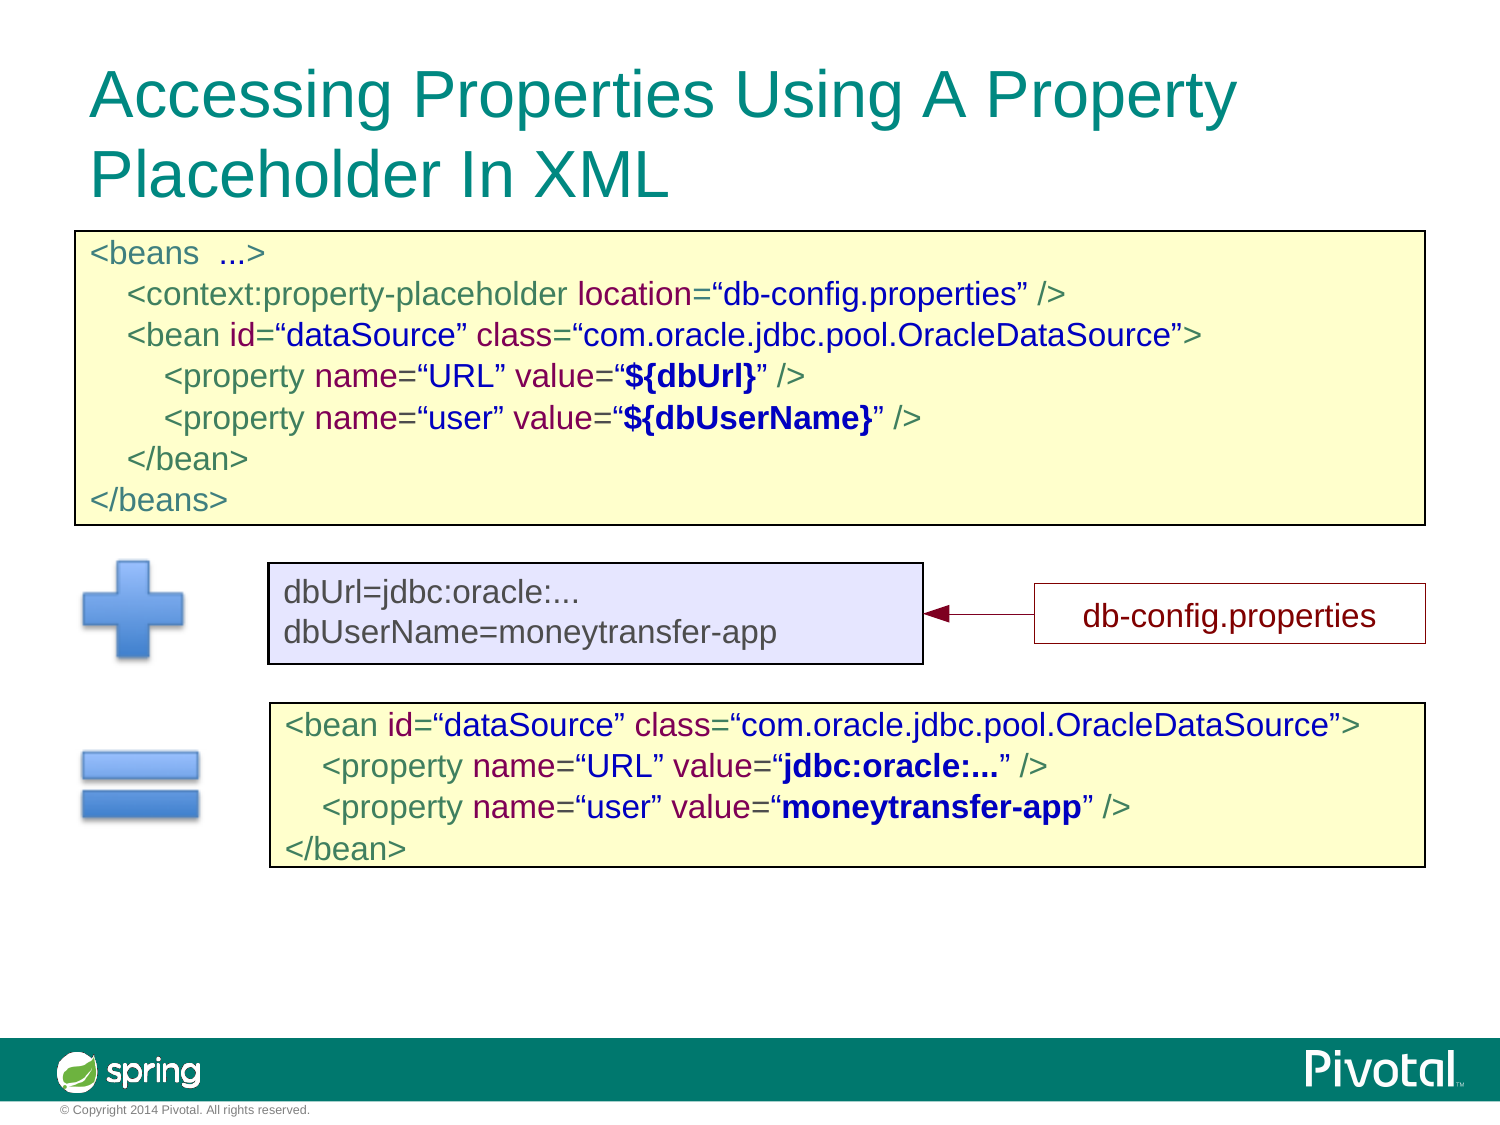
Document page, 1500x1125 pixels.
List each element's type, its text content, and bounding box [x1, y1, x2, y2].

title Accessing Properties Using A Property Placeholder In XML [75, 37, 1426, 225]
text_box <bean id=“dataSource” class=“com.oracle.jdbc.pool.OracleDataSource”> <property name=“URL” value=“jdbc:oracle:...” /> <property name=“user” value=“moneytransfer-app” /> </bean> [270, 703, 1426, 867]
text_box db-config.properties [1034, 583, 1426, 644]
picture [32, 1041, 210, 1103]
picture [75, 748, 207, 831]
text_box <beans ...> <context:property-placeholder location=“db-config.properties” /> <bean id=“dataSource” class=“com.oracle.jdbc.pool.OracleDataSource”> <property name=“URL” value=“${dbUrl}” /> <property name=“user” value=“${dbUserName}” /> </bean> </beans> [75, 231, 1426, 526]
picture [75, 557, 192, 670]
picture [1306, 1050, 1464, 1087]
text_box dbUrl=jdbc:oracle:... dbUserName=moneytransfer-app [268, 563, 923, 665]
